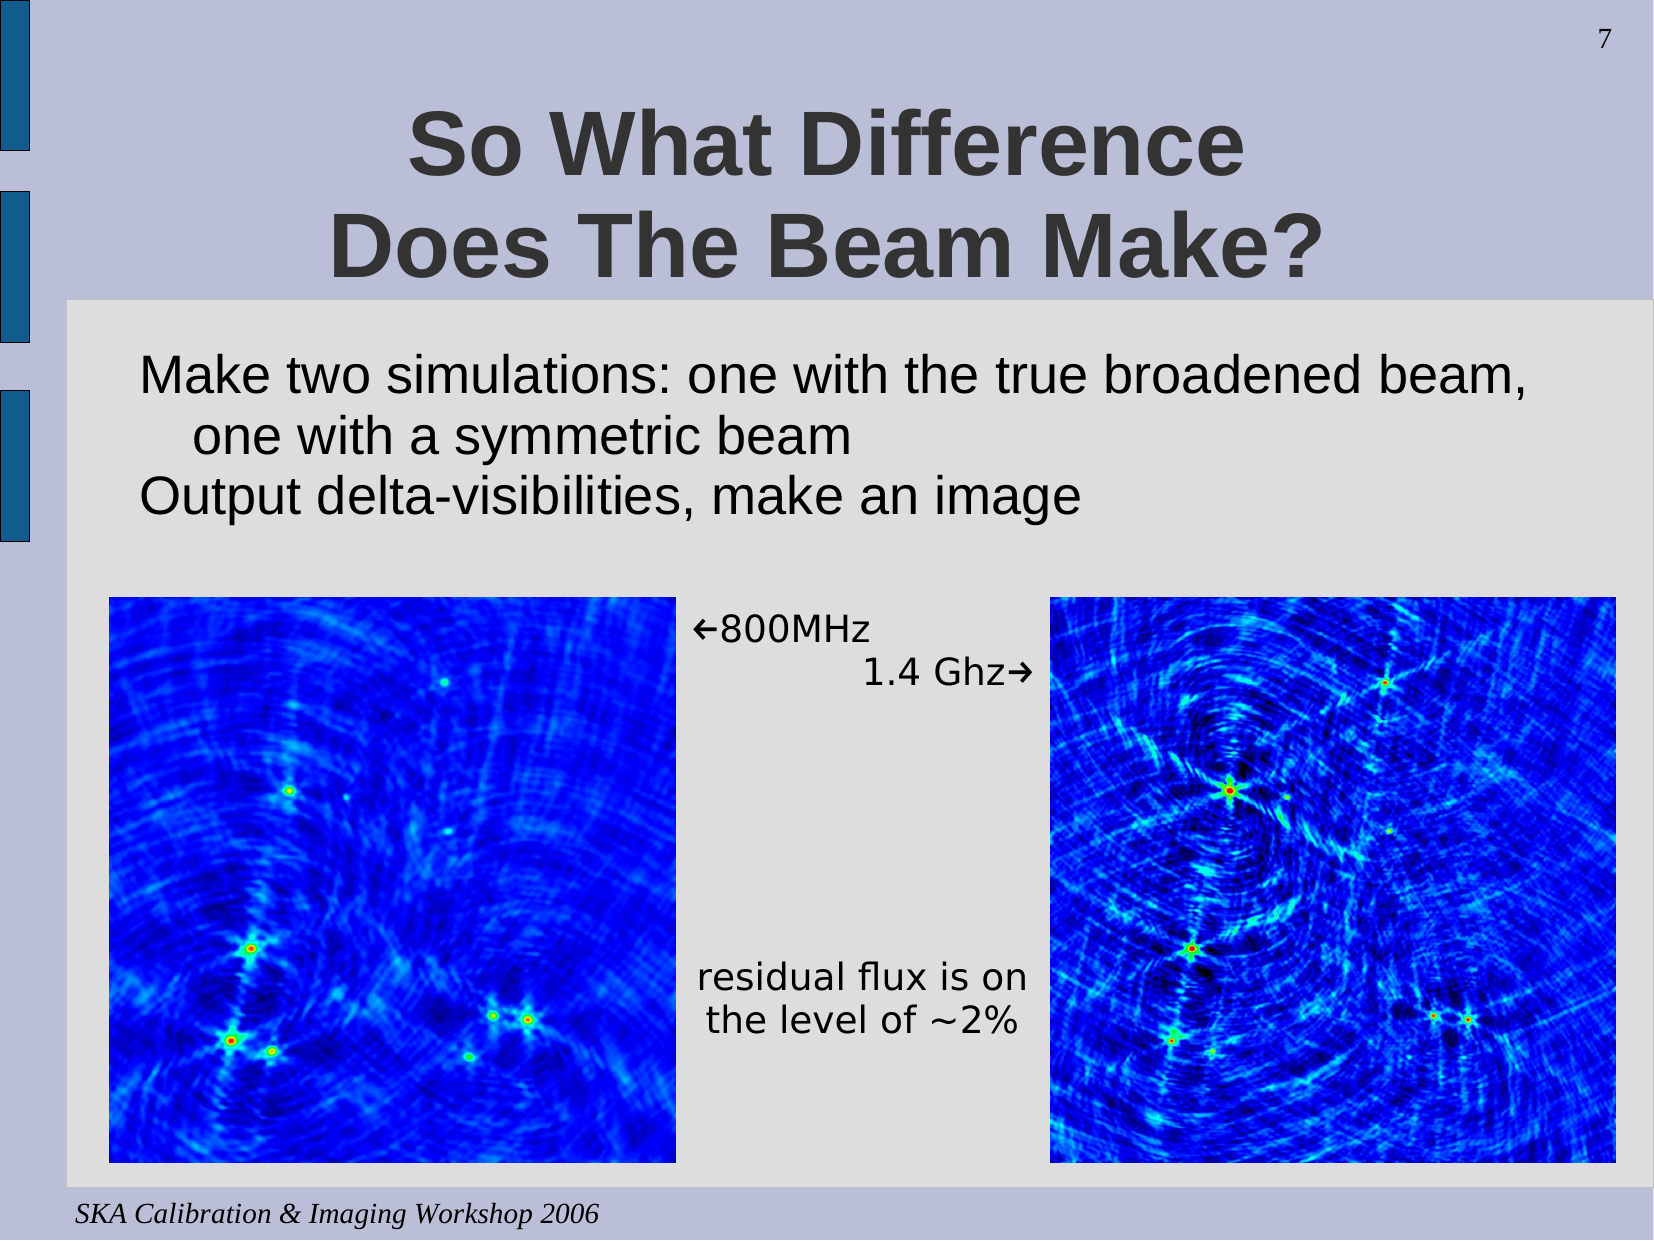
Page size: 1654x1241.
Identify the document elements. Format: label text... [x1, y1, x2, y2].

title So What Difference Does The Beam Make? [121, 87, 1534, 302]
picture [109, 597, 676, 1163]
list Make two simulations: one with the true broadened beam, one with a symmetric beam Output delta-visibilities, make an image [121, 344, 1576, 600]
text_box ←800MHz 1.4 Ghz→ residual flux is on the level of ~2% [675, 600, 1051, 1126]
picture [1050, 597, 1616, 1163]
